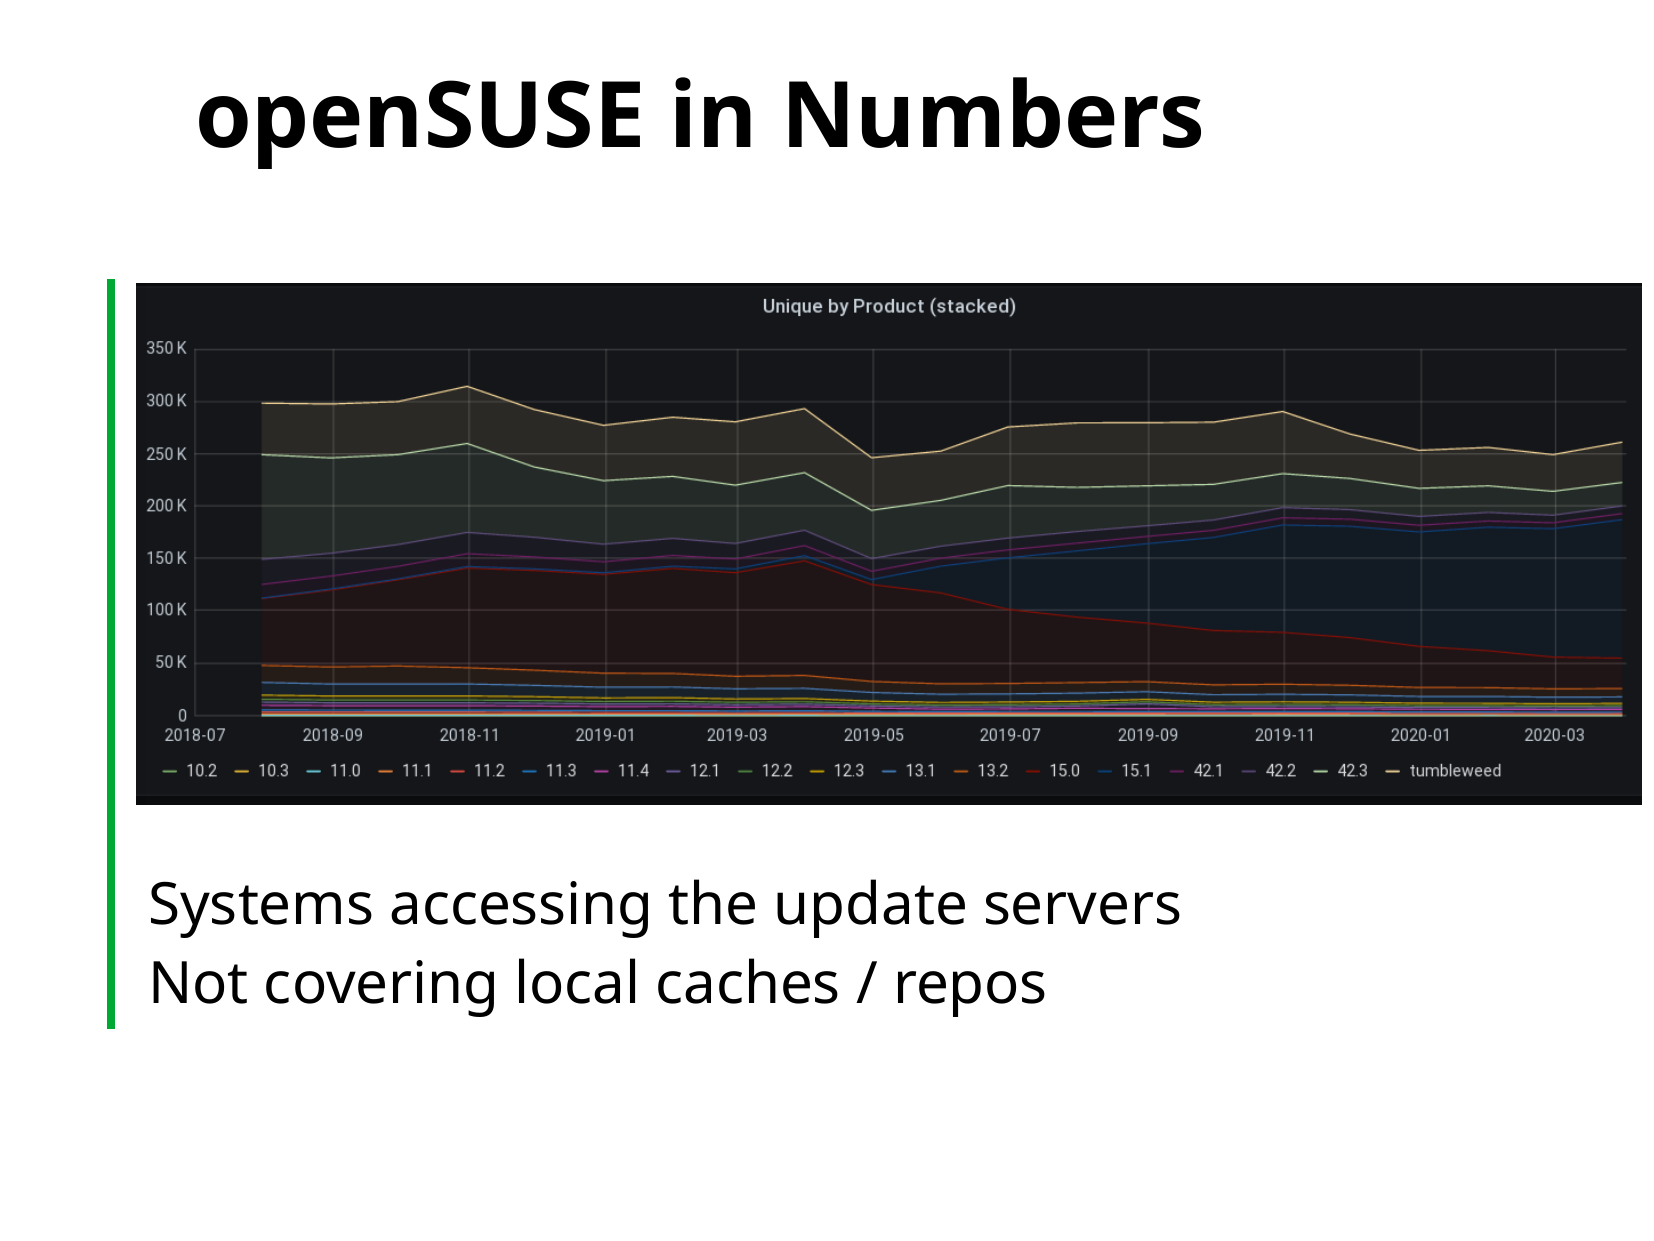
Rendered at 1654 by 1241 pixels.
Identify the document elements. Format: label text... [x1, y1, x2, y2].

text_box Systems accessing the update servers Not covering local caches / repos [133, 855, 1306, 1049]
title openSUSE in Numbers [195, 8, 1621, 216]
picture [136, 283, 1642, 806]
